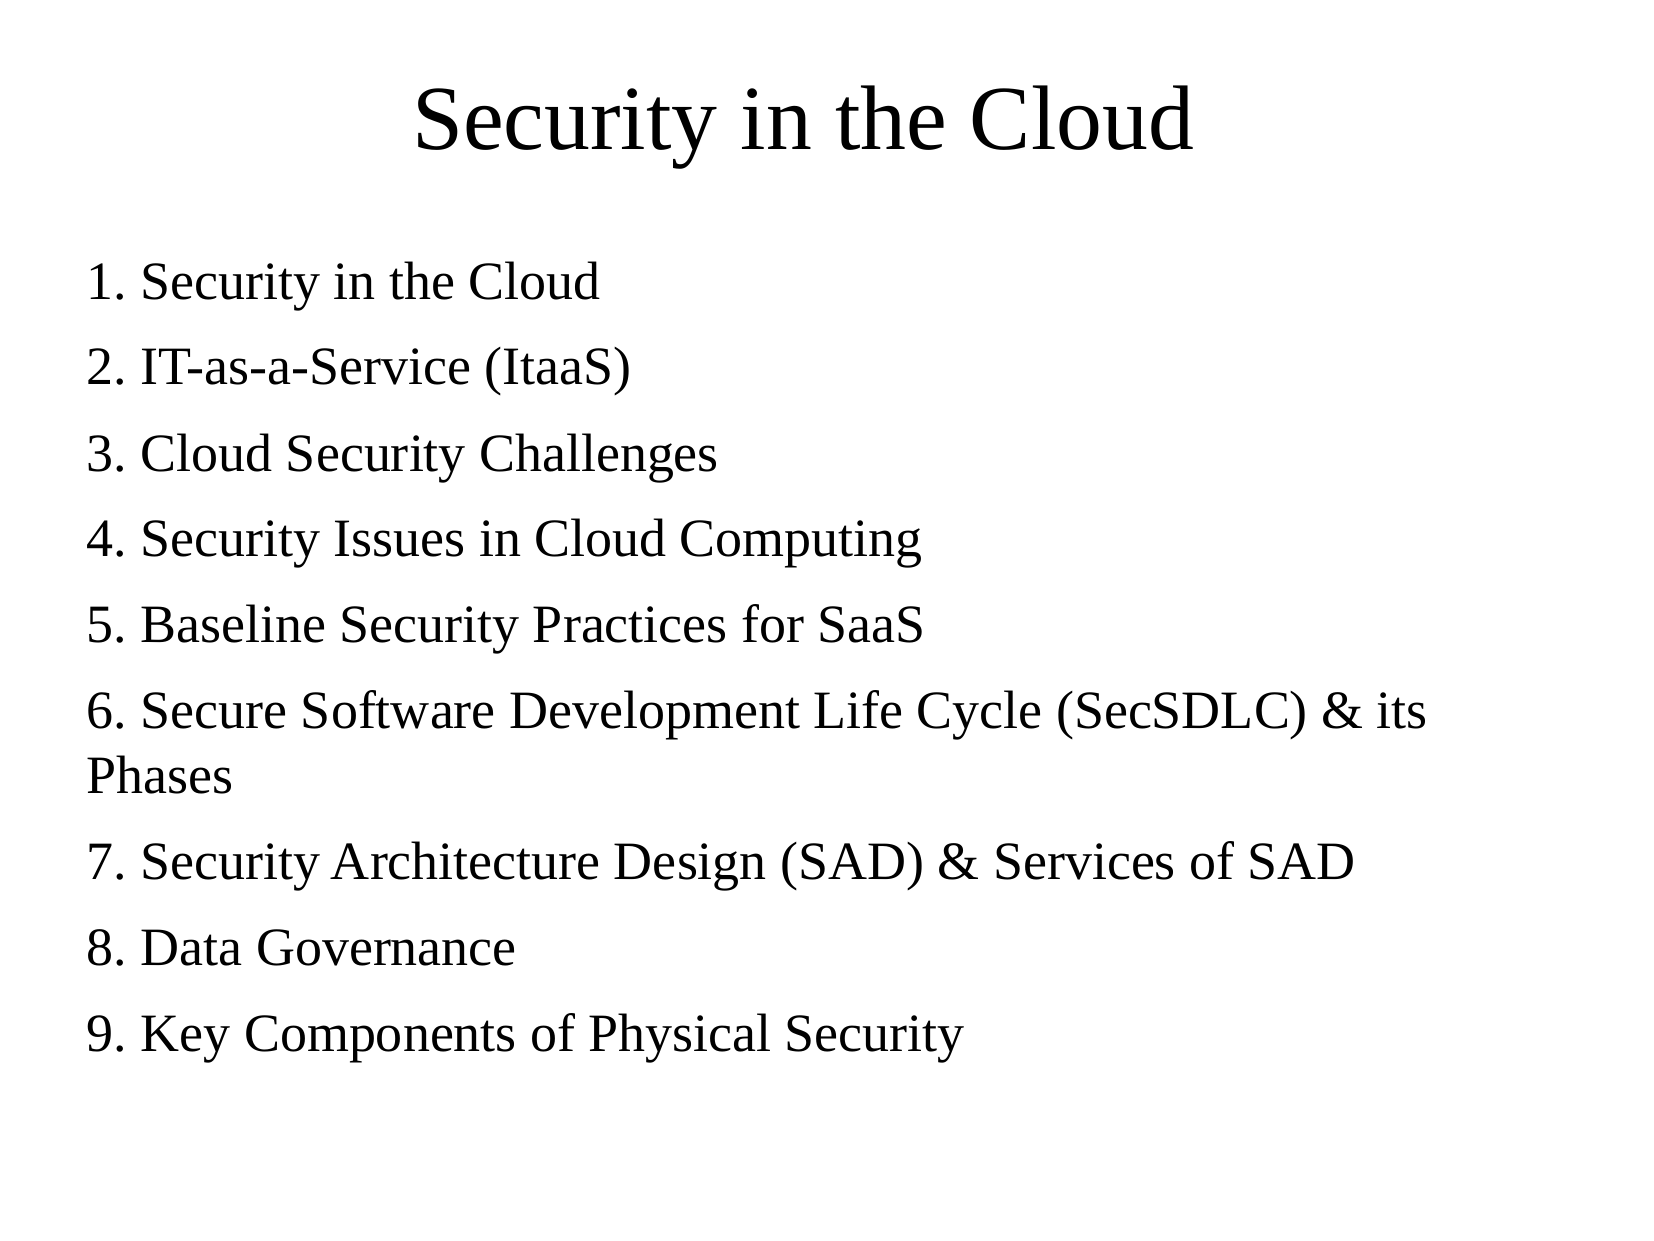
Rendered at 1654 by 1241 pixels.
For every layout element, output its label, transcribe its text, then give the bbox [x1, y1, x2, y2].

title Security in the Cloud [60, 30, 1549, 196]
list 1. Security in the Cloud 2. IT-as-a-Service (ItaaS) 3. Cloud Security Challenges 4. Security Issues in Cloud Computing 5. Baseline Security Practices for SaaS 6. Secure Software Development Life Cycle (SecSDLC) & its Phases 7. Security Architecture Design (SAD) & Services of SAD 8. Data Governance 9. Key Components of Physical Security [86, 245, 1576, 1066]
